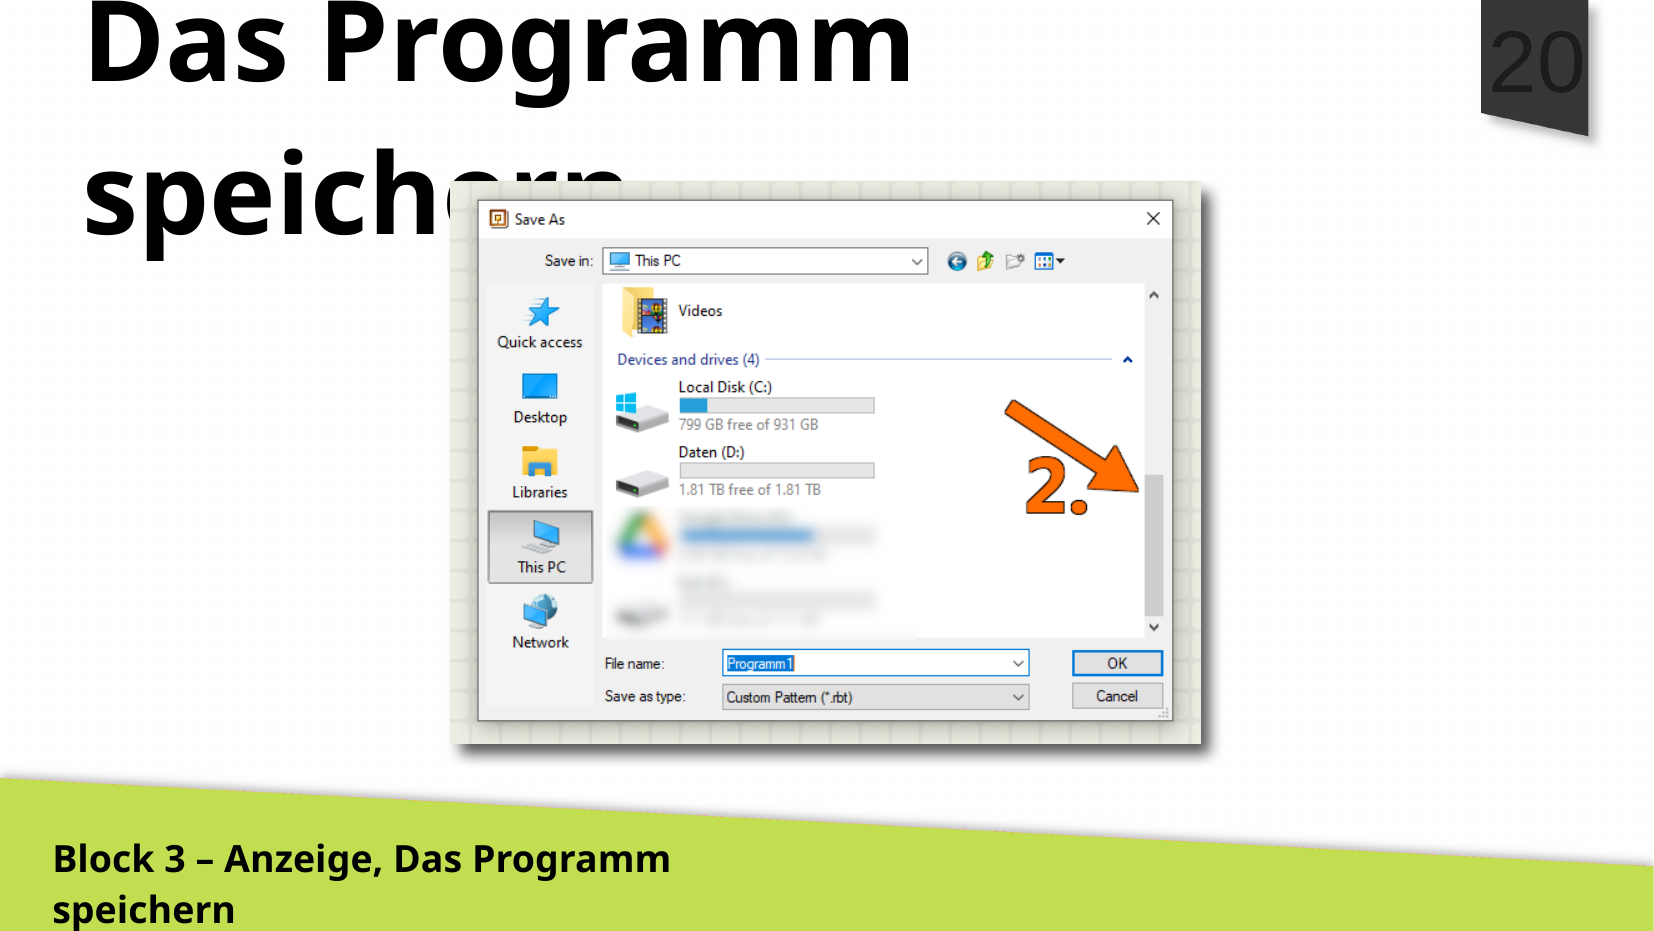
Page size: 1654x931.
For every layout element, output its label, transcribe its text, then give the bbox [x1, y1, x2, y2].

picture [0, 0, 1654, 931]
title Das Programm speichern [82, 37, 1463, 193]
picture [79, 907, 86, 919]
text_box <Foliennummer> [910, 5, 1602, 147]
text_box Block 3 – Anzeige, Das Programm speichern [37, 825, 863, 901]
